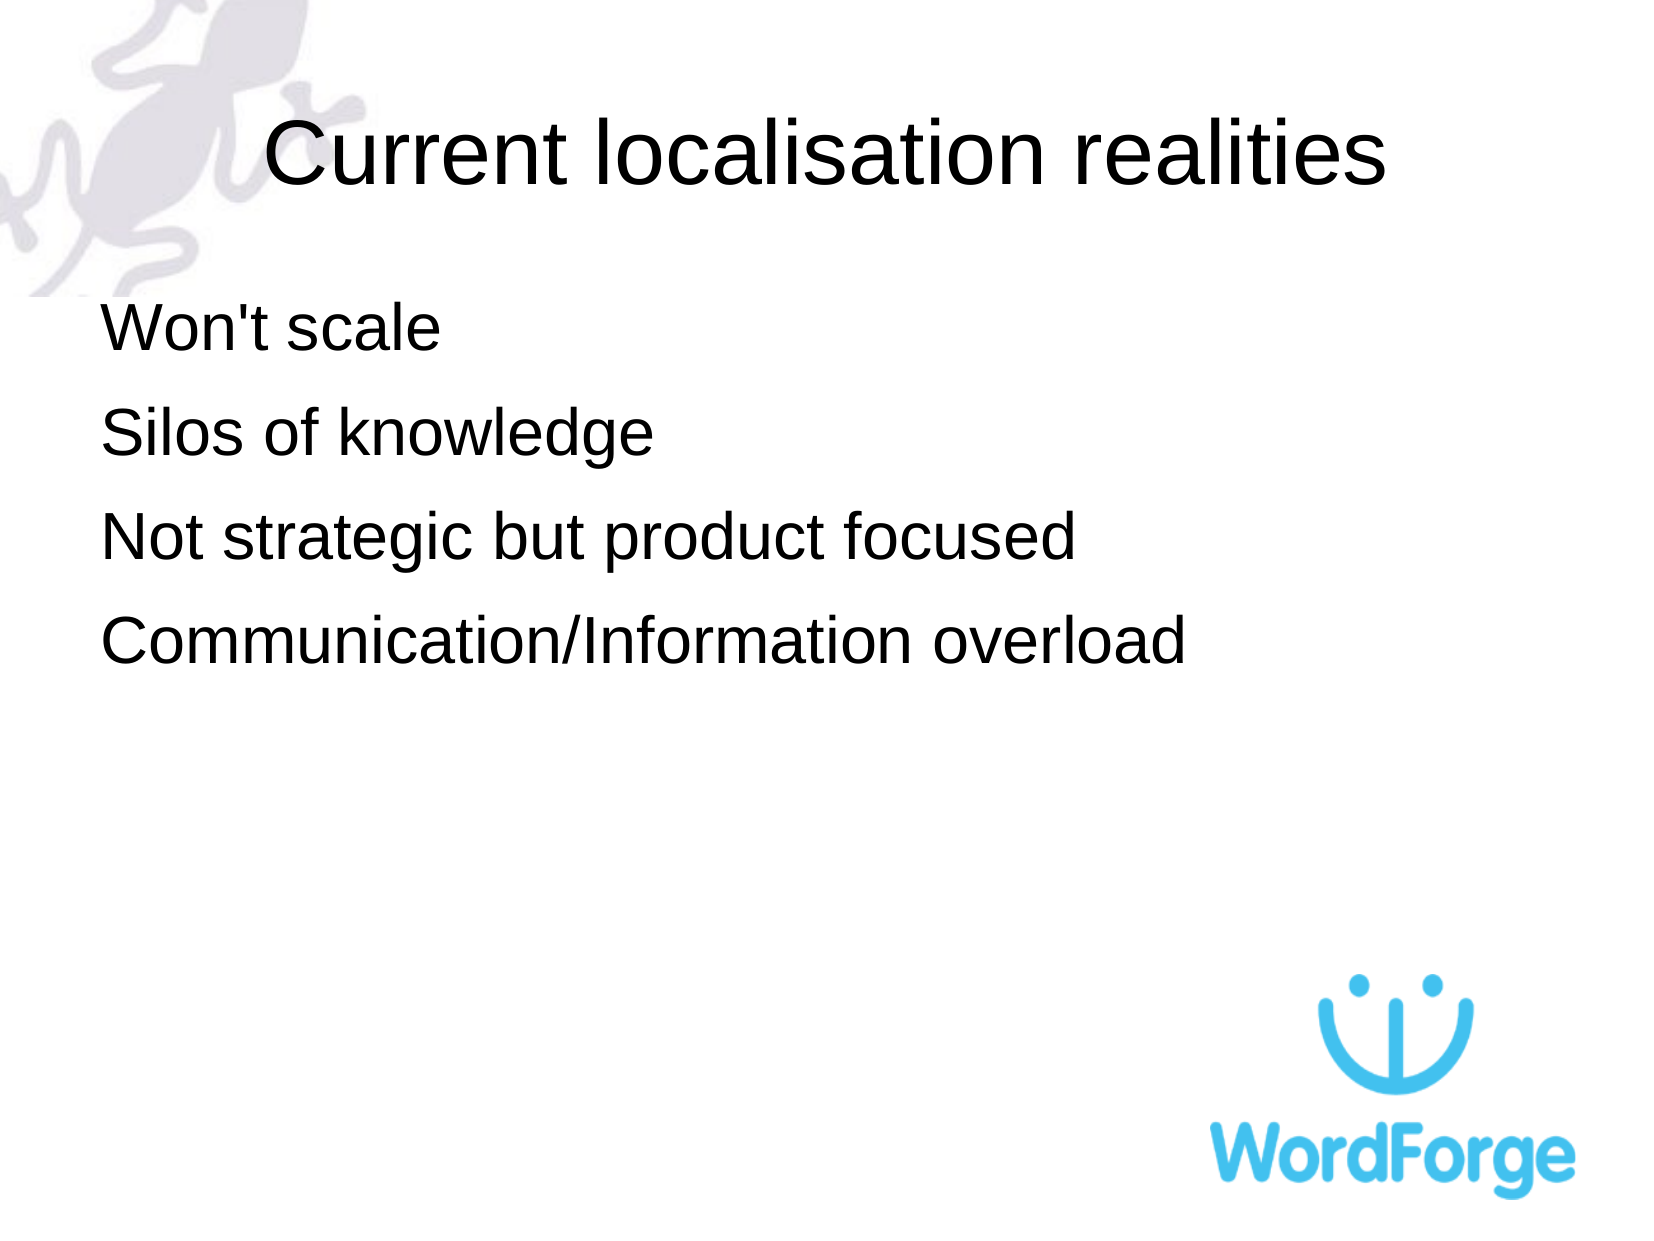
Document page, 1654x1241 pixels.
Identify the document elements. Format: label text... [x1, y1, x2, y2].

picture [0, 0, 391, 297]
picture [1210, 974, 1576, 1200]
list Won't scale Silos of knowledge Not strategic but product focused Communication/Information overload [82, 290, 1571, 1109]
title Current localisation realities [82, 49, 1571, 257]
